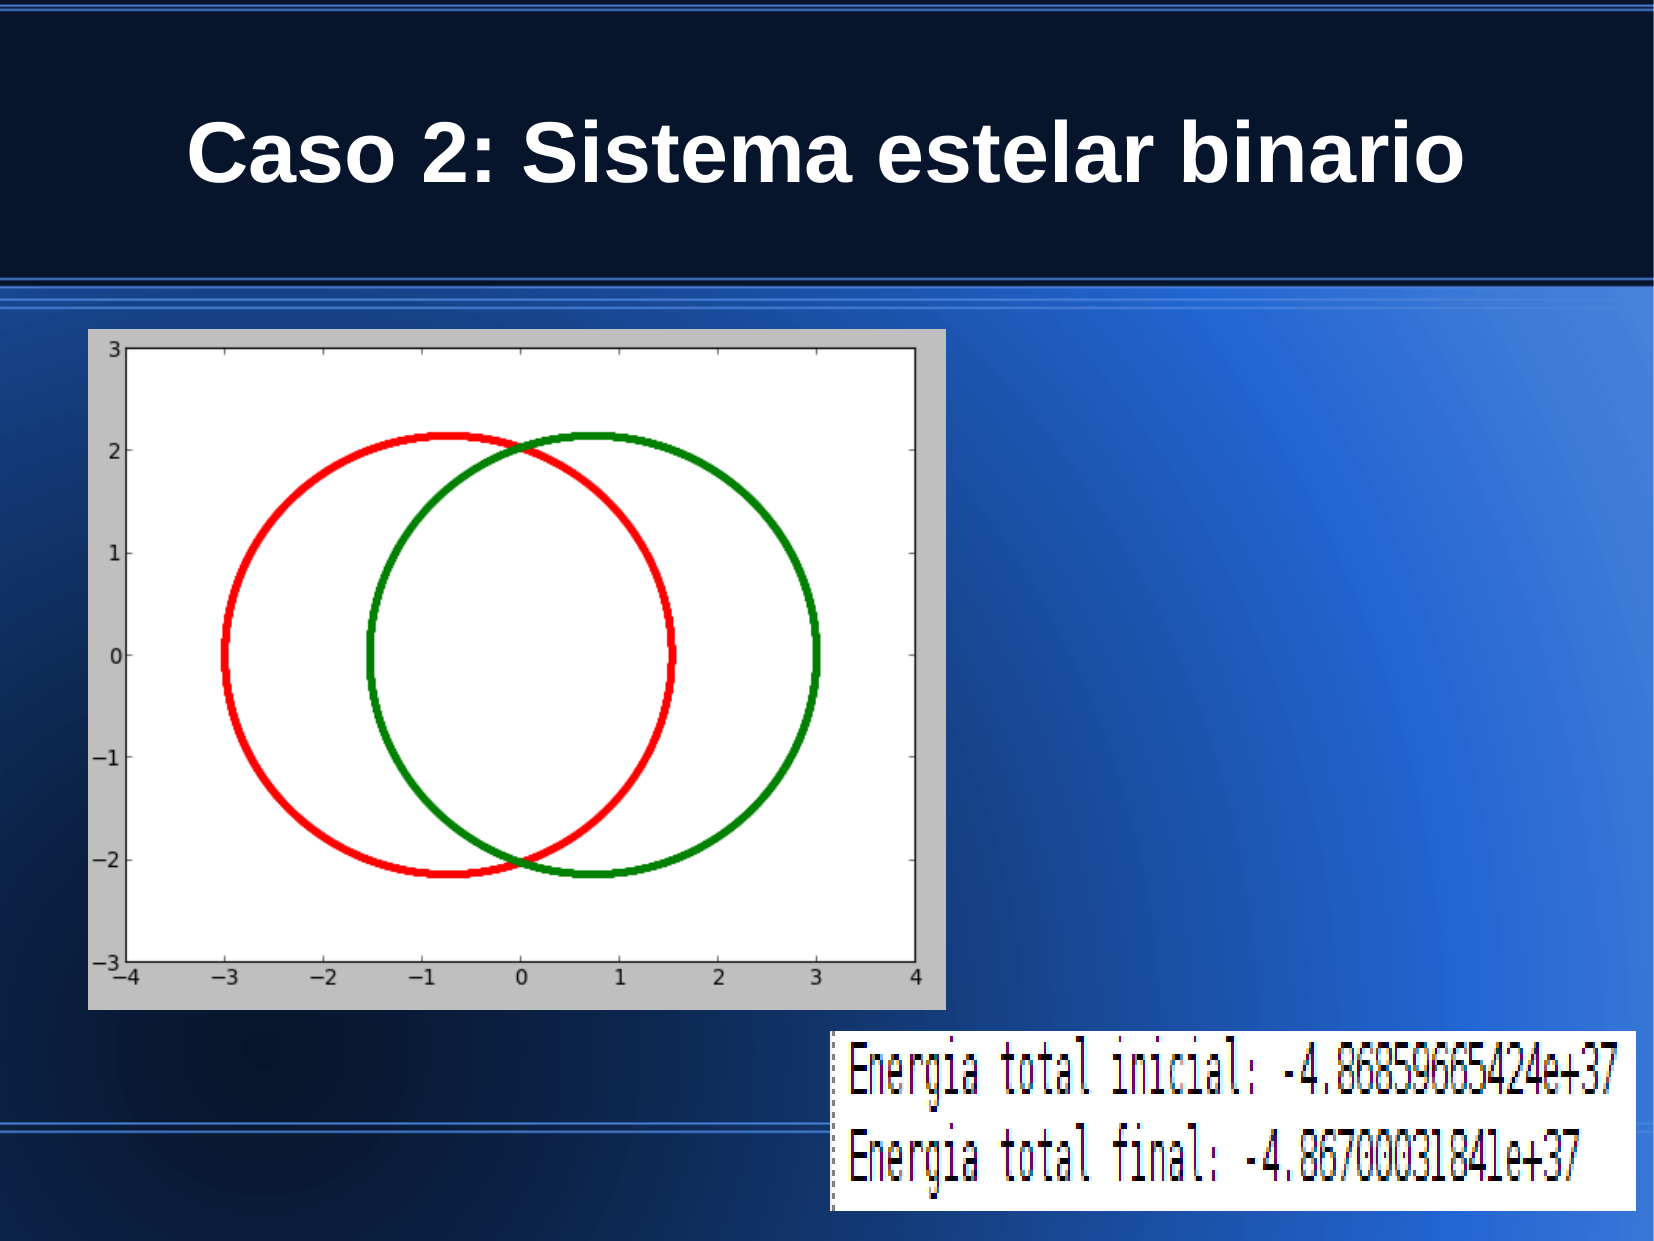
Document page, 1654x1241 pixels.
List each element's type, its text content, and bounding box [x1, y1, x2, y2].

picture [0, 0, 1654, 1241]
title Caso 2: Sistema estelar binario [82, 49, 1571, 257]
